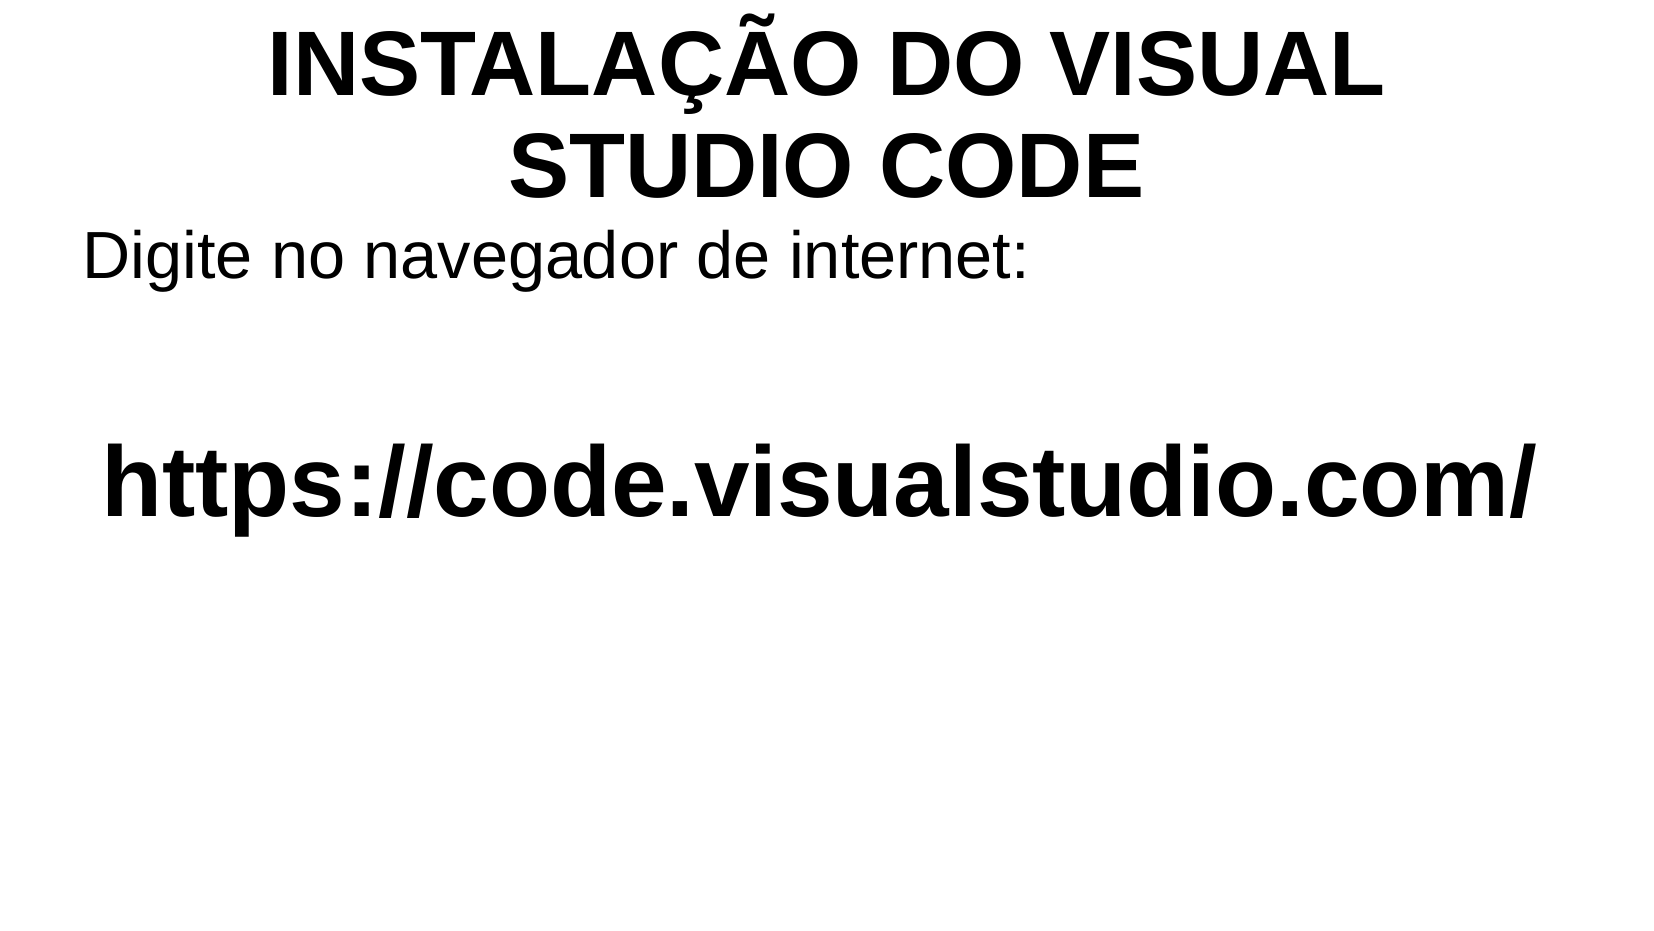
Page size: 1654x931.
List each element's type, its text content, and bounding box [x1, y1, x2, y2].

title INSTALAÇÃO DO VISUAL STUDIO CODE [82, 12, 1571, 217]
list Digite no navegador de internet: https://code.visualstudio.com/ [82, 217, 1571, 758]
